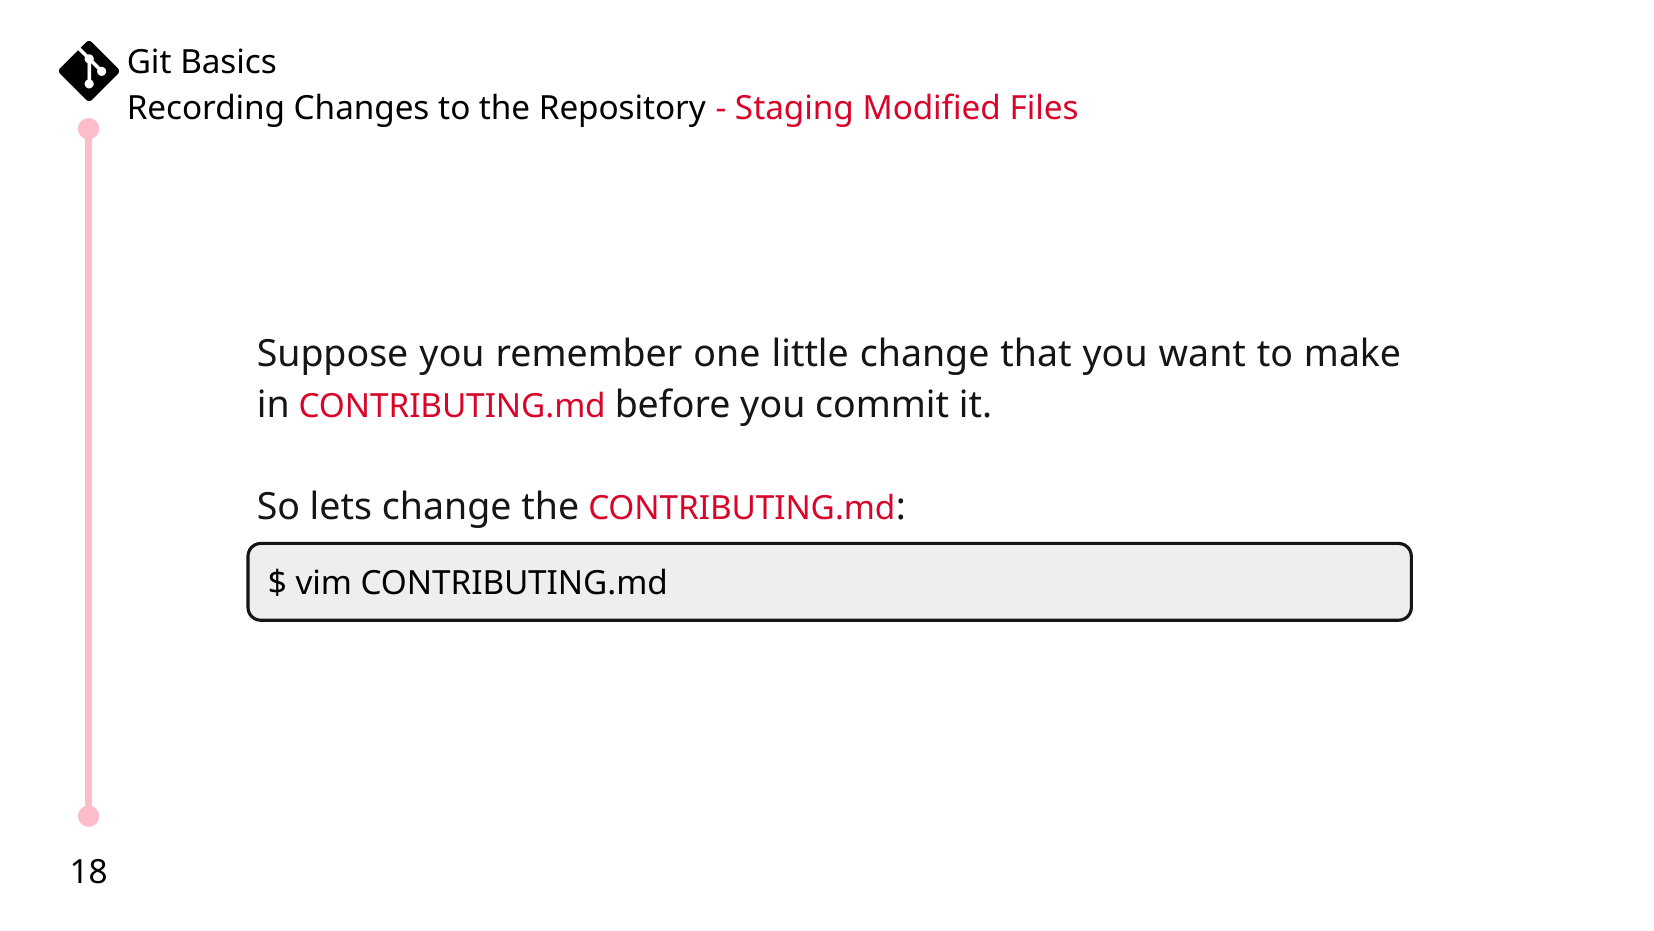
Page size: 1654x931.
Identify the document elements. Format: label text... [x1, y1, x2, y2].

text_box 18 [47, 840, 130, 889]
text_box Suppose you remember one little change that you want to make in CONTRIBUTING.md before you commit it. So lets change the CONTRIBUTING.md: [242, 318, 1418, 792]
picture [59, 41, 119, 101]
text_box $ vim CONTRIBUTING.md [247, 543, 1412, 621]
text_box Git Basics Recording Changes to the Repository - Staging Modified Files [112, 31, 1506, 113]
